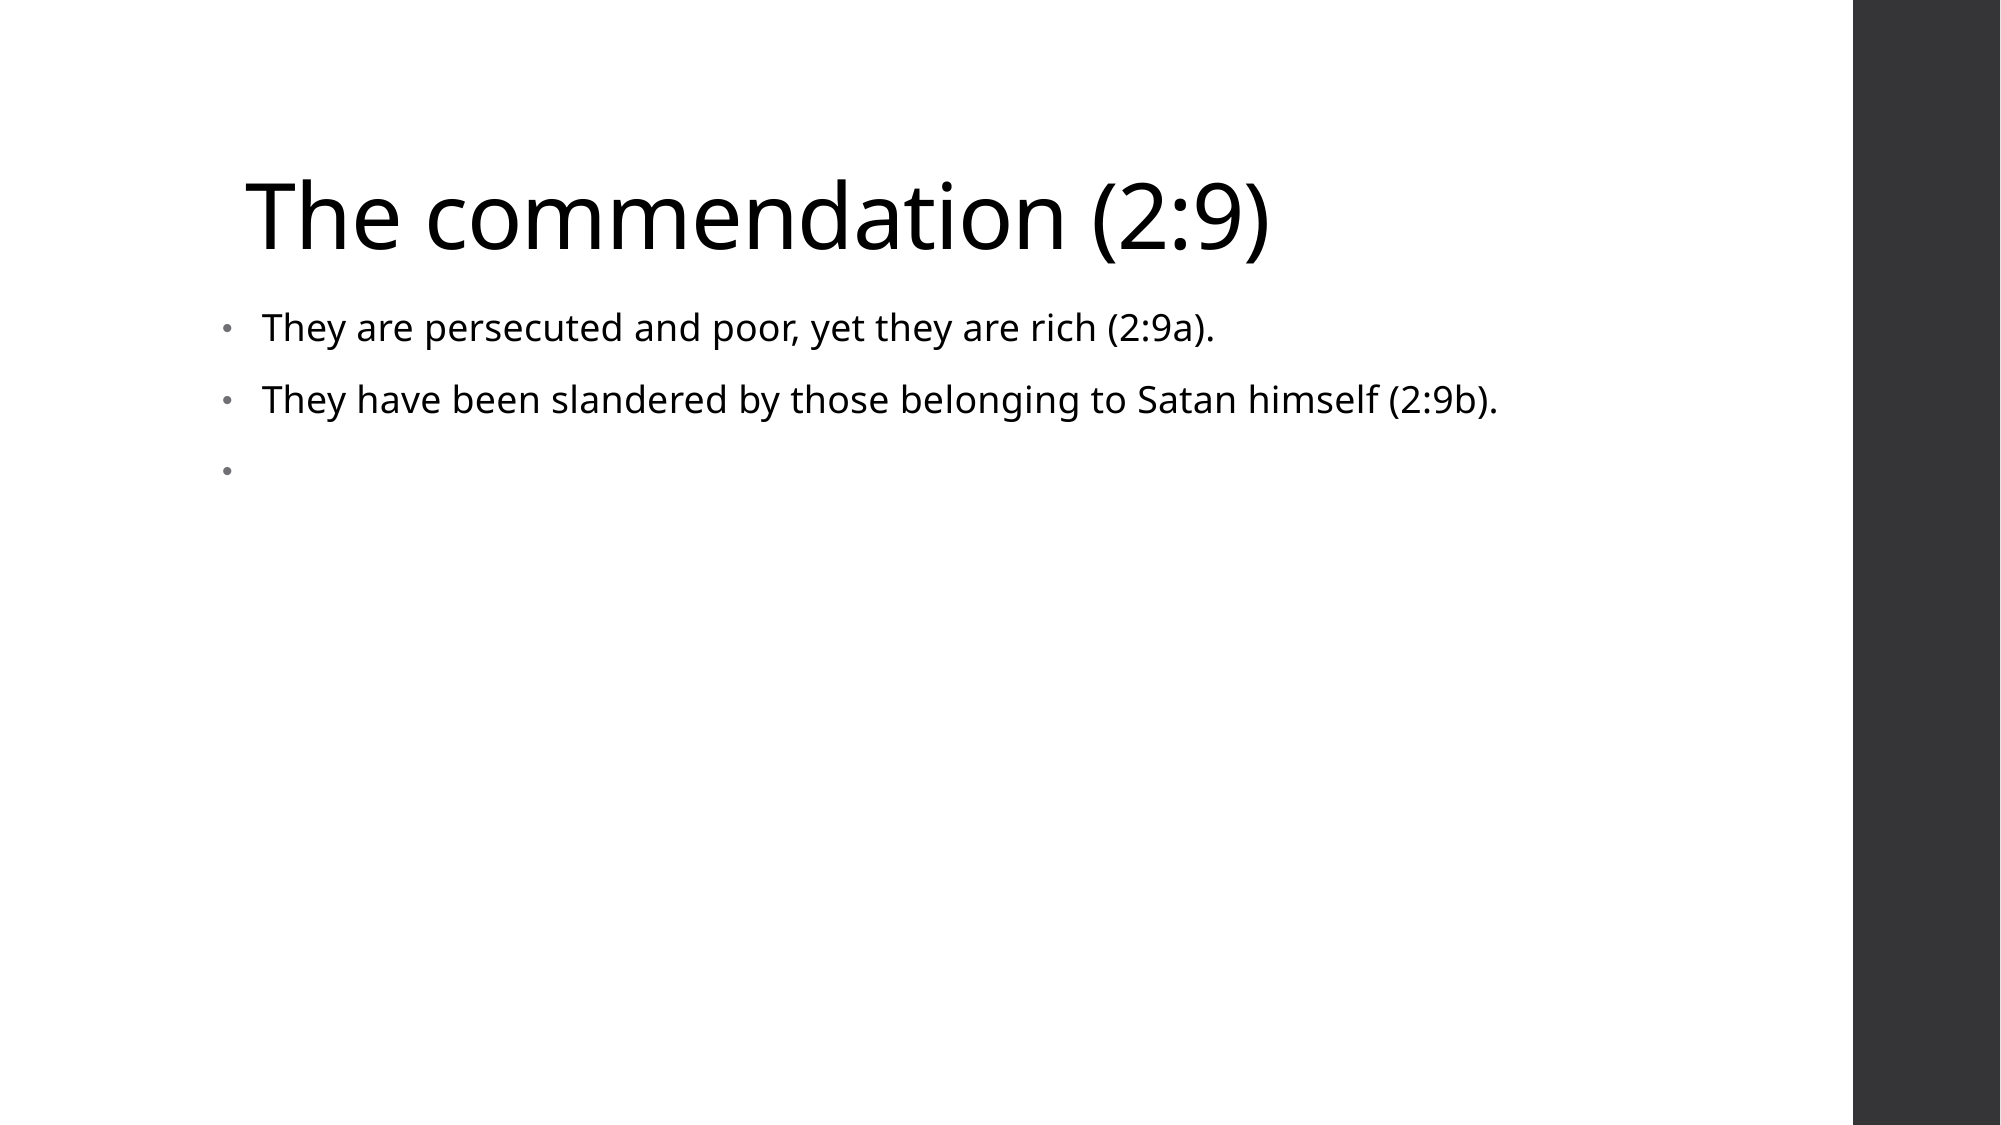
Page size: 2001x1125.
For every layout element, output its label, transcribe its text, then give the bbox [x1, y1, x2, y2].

title The commendation (2:9) [206, 60, 1797, 278]
list They are persecuted and poor, yet they are rich (2:9a). They have been slandered by those belonging to Satan himself (2:9b). [206, 299, 1617, 1014]
